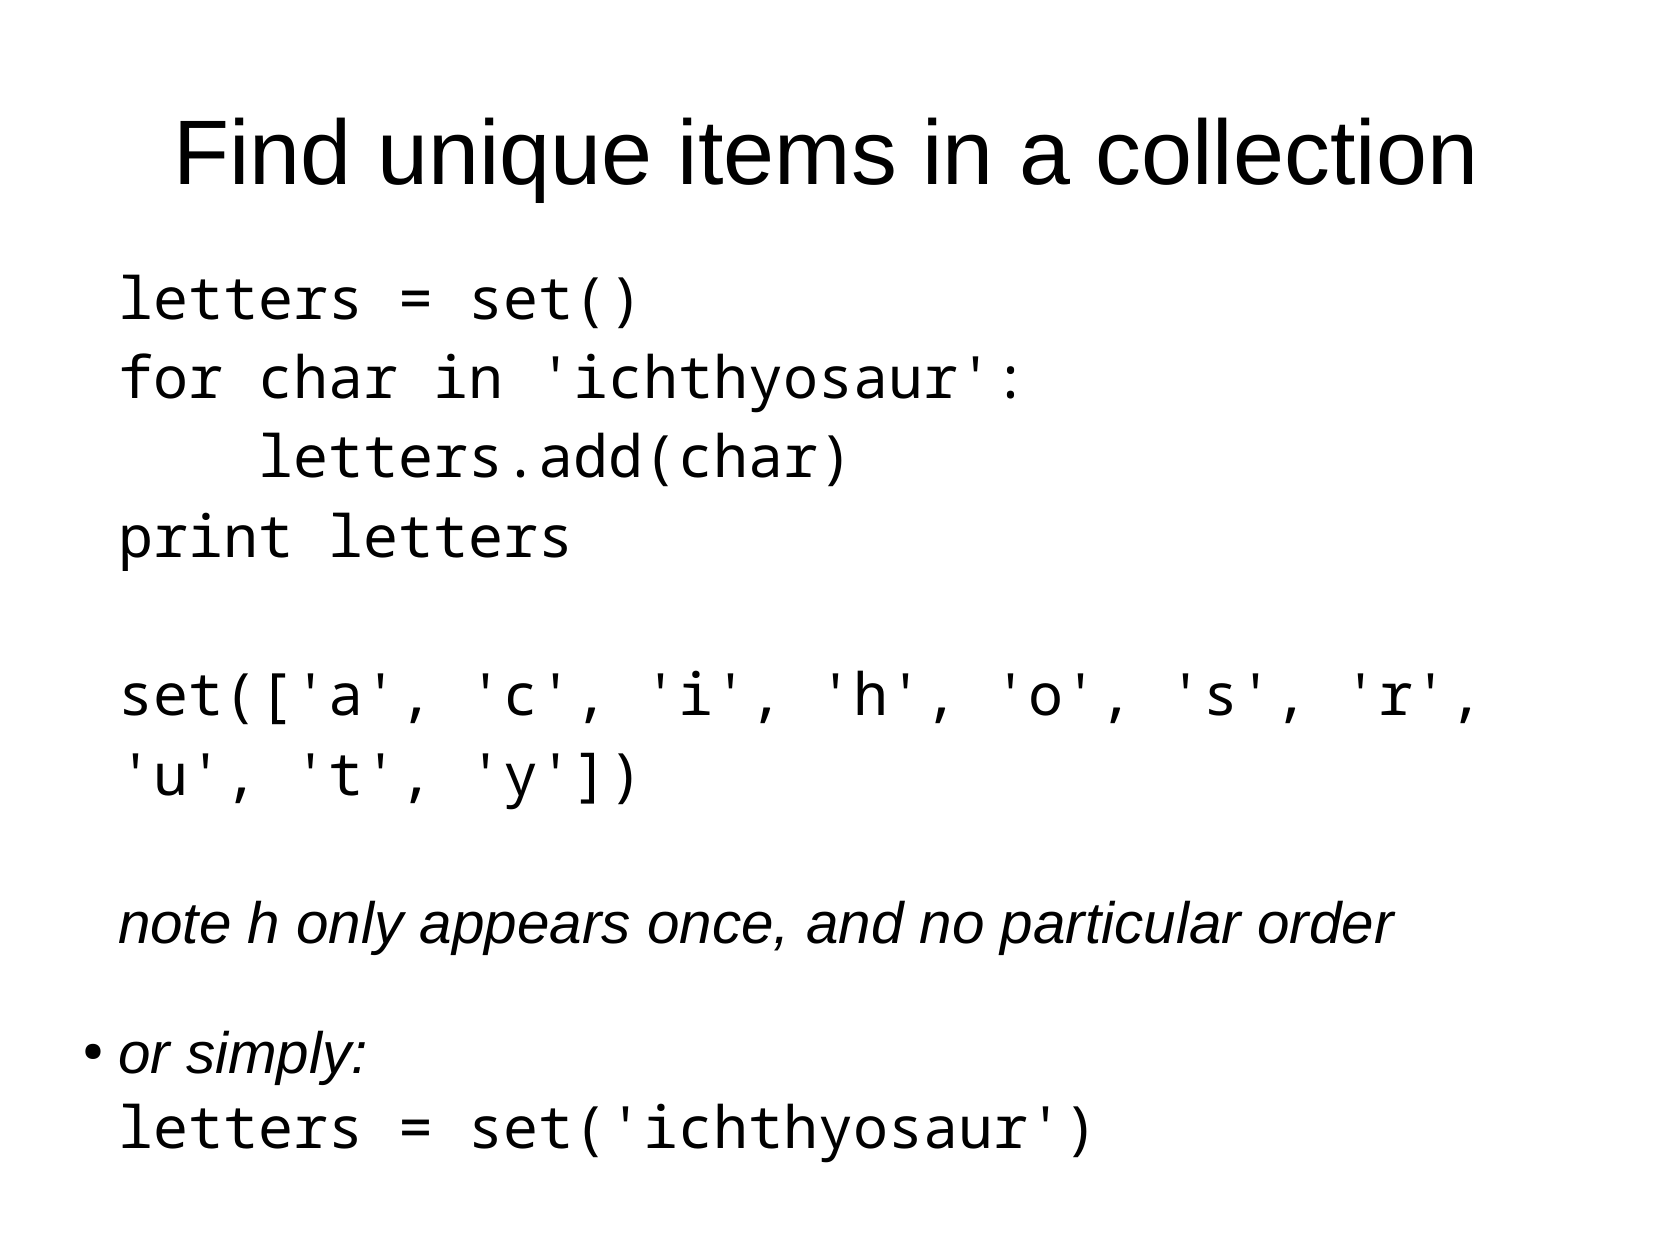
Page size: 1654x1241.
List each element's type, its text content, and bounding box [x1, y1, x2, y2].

title Find unique items in a collection [82, 49, 1571, 257]
subtitle letters = set() for char in 'ichthyosaur': letters.add(char) print letters set(['a', 'c', 'i', 'h', 'o', 's', 'r', 'u', 't', 'y']) note h only appears once, and no particular order or simply: letters = set('ichthyosaur') [82, 283, 1571, 1140]
